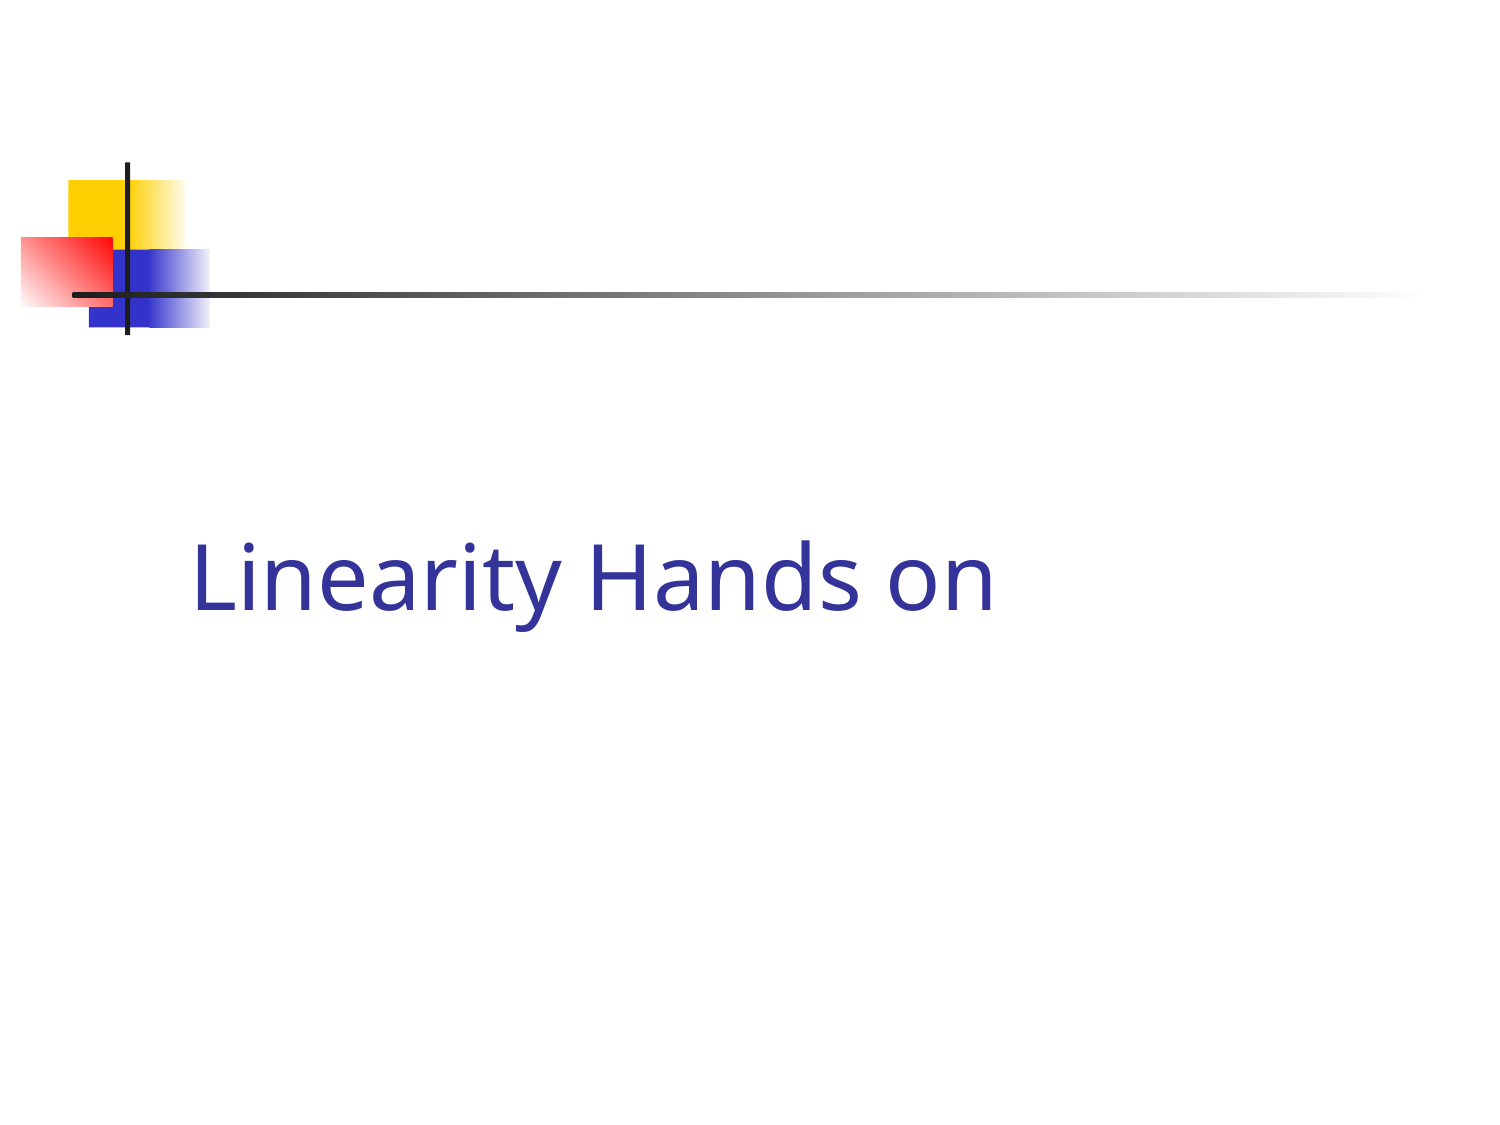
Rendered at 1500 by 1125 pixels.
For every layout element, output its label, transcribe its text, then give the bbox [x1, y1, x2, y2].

title Linearity Hands on [174, 448, 1453, 637]
